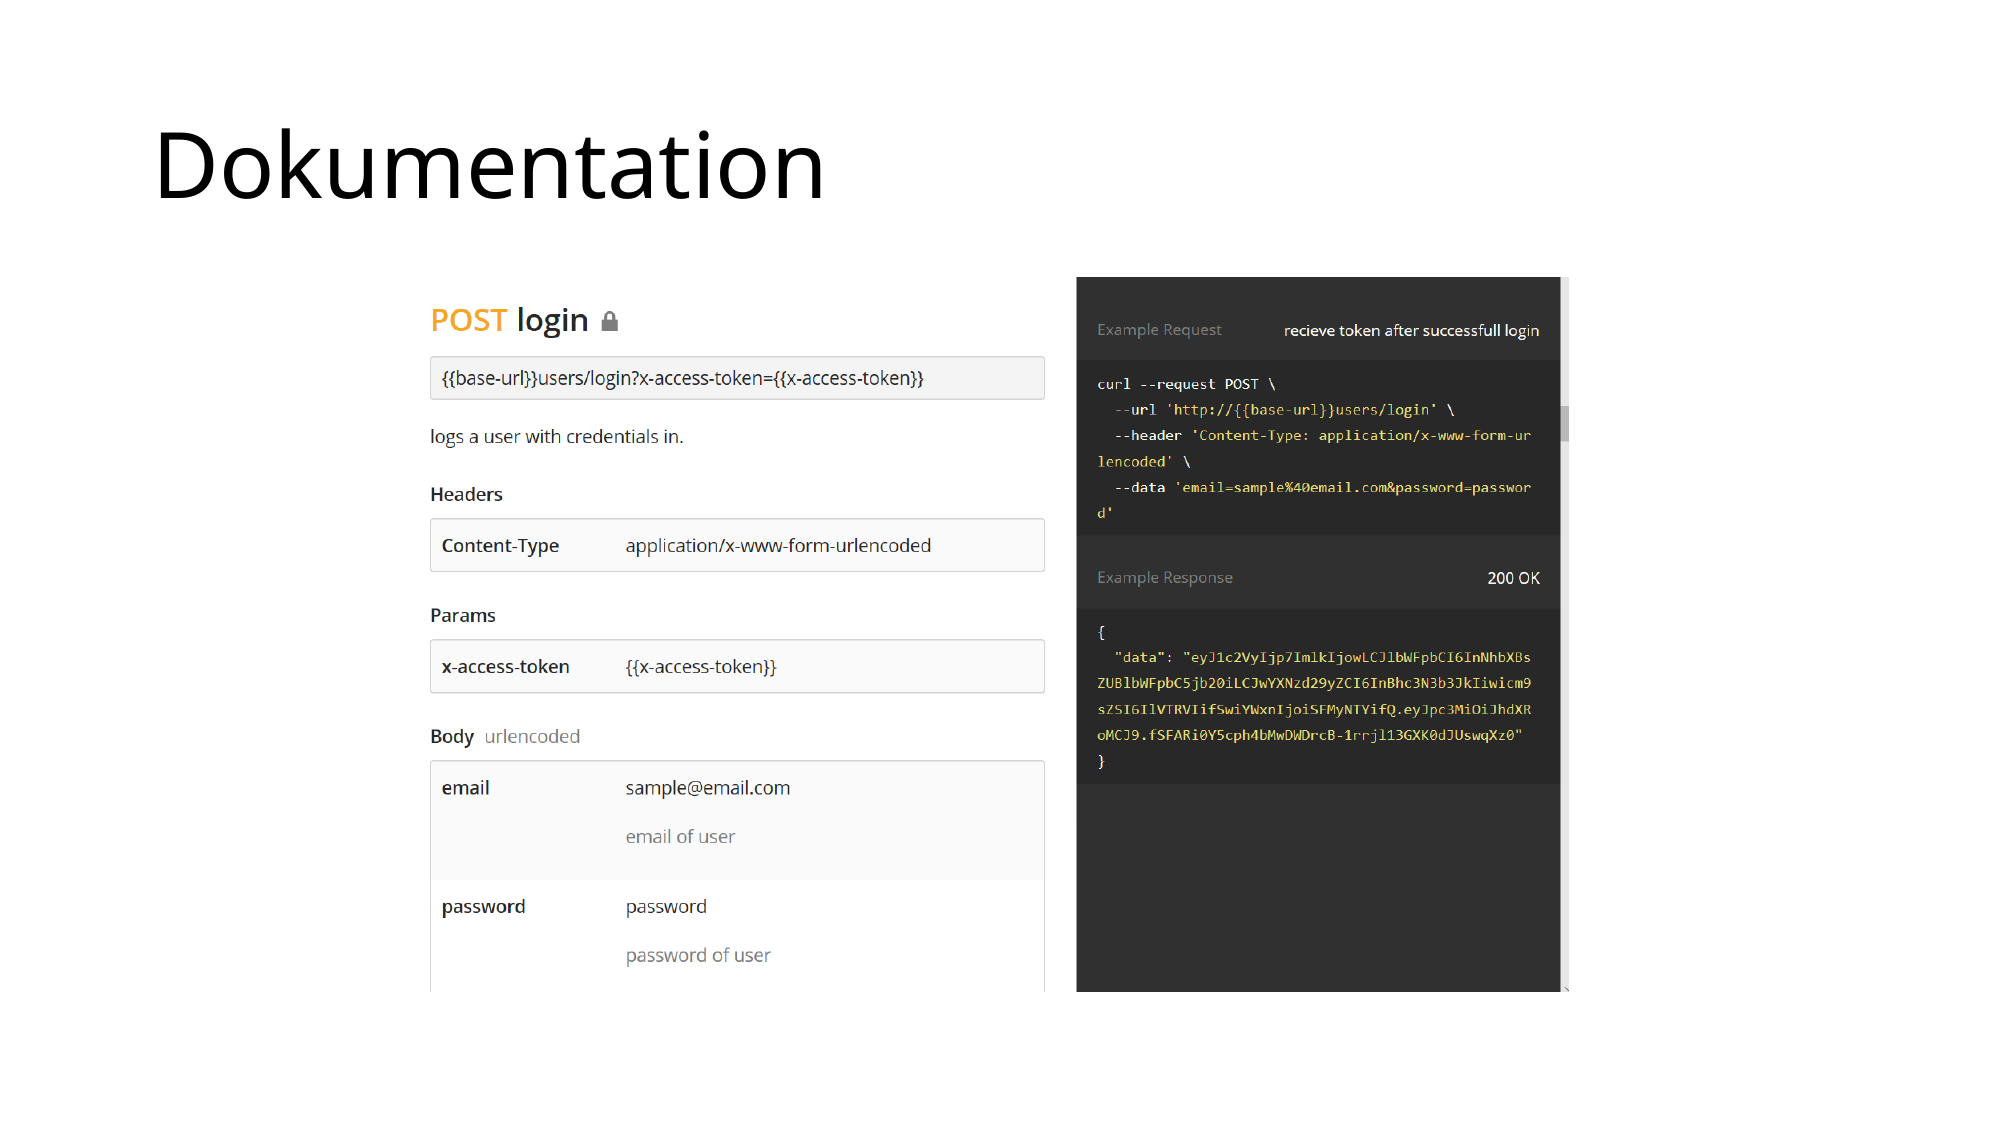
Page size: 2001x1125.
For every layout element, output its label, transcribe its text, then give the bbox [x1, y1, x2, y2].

title Dokumentation [137, 59, 1863, 278]
picture [402, 277, 1569, 992]
